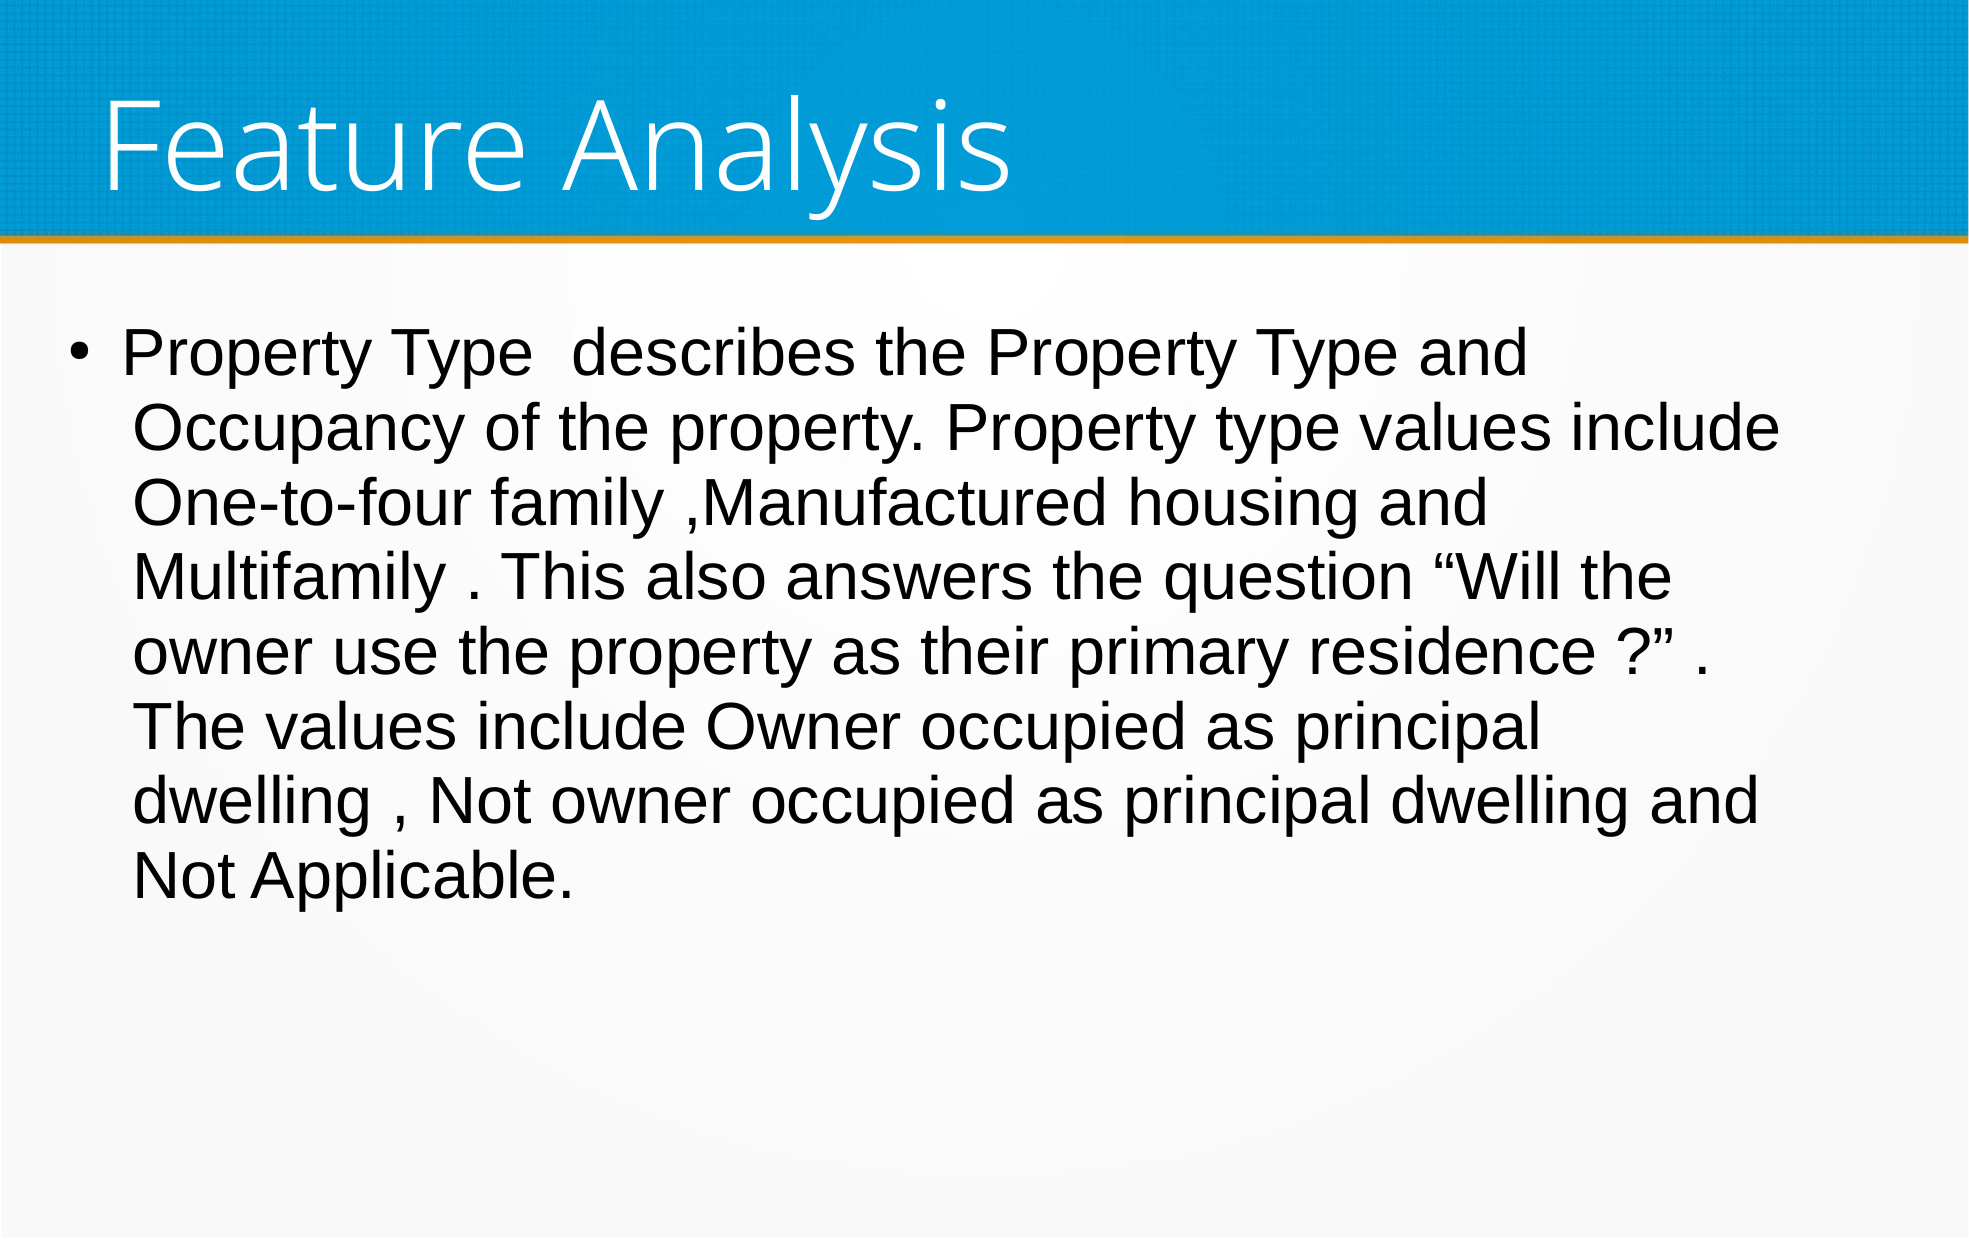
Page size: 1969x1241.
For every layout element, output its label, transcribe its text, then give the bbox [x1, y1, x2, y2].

picture [0, 233, 1969, 1241]
list Property Type describes the Property Type and Occupancy of the property. Property type values include One-to-four family ,Manufactured housing and Multifamily . This also answers the question “Will the owner use the property as their primary residence ?” . The values include Owner occupied as principal dwelling , Not owner occupied as principal dwelling and Not Applicable. [23, 315, 1786, 1081]
title Feature Analysis [98, 19, 1870, 227]
